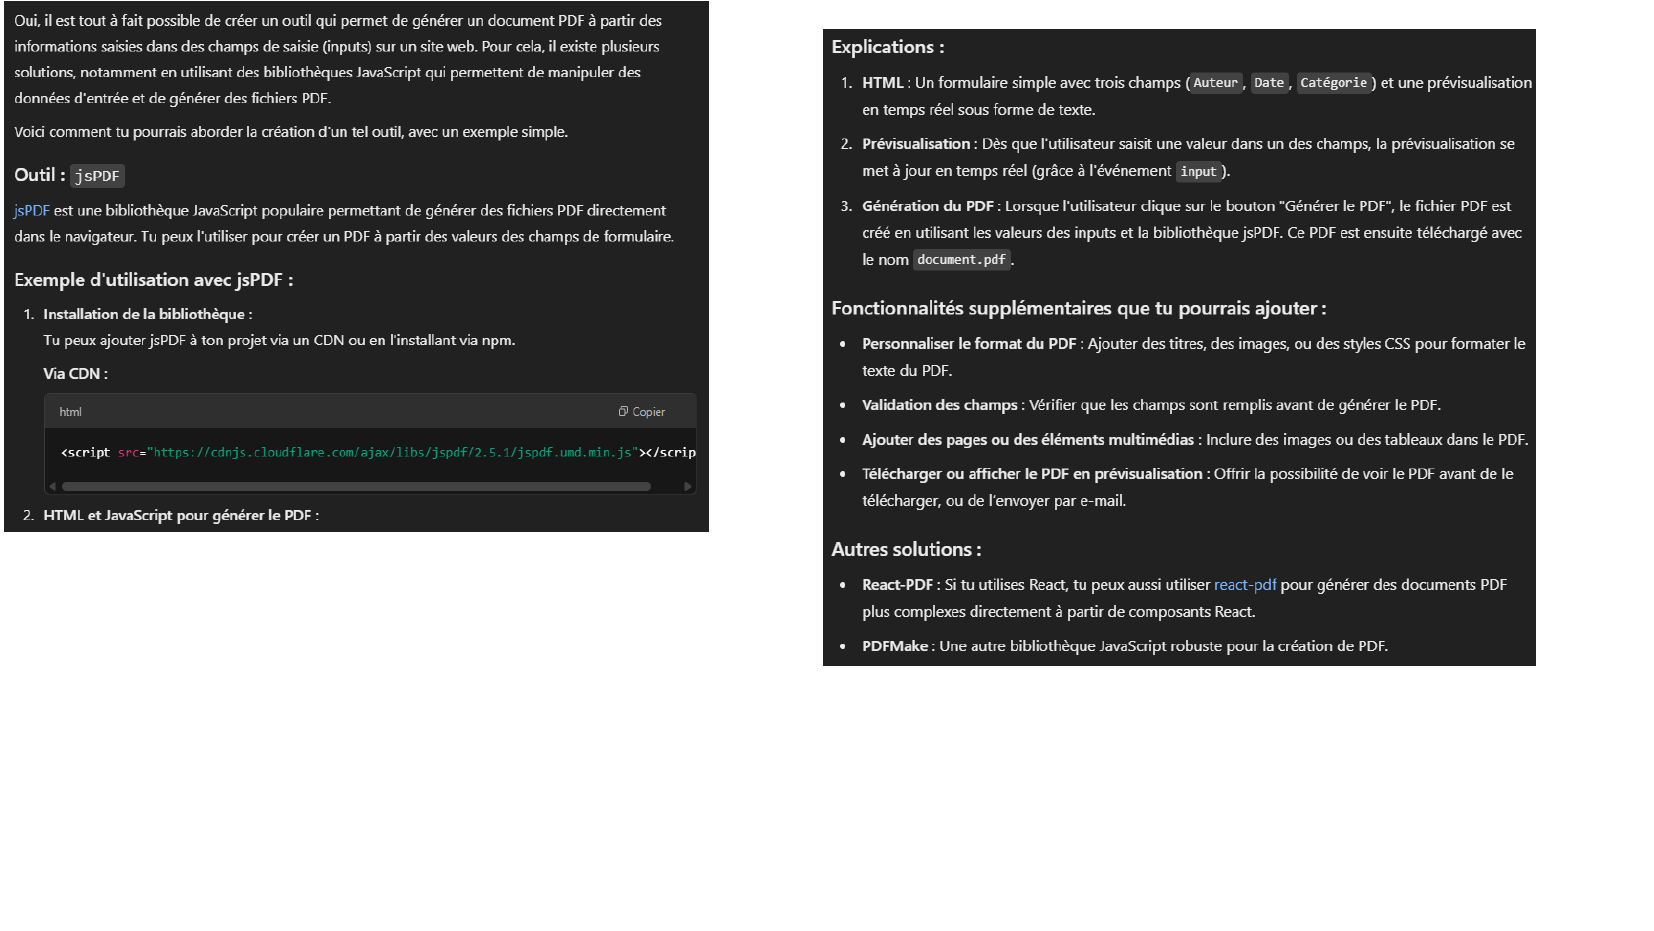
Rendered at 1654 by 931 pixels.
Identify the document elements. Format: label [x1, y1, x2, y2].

picture [823, 29, 1536, 666]
picture [4, 1, 709, 532]
